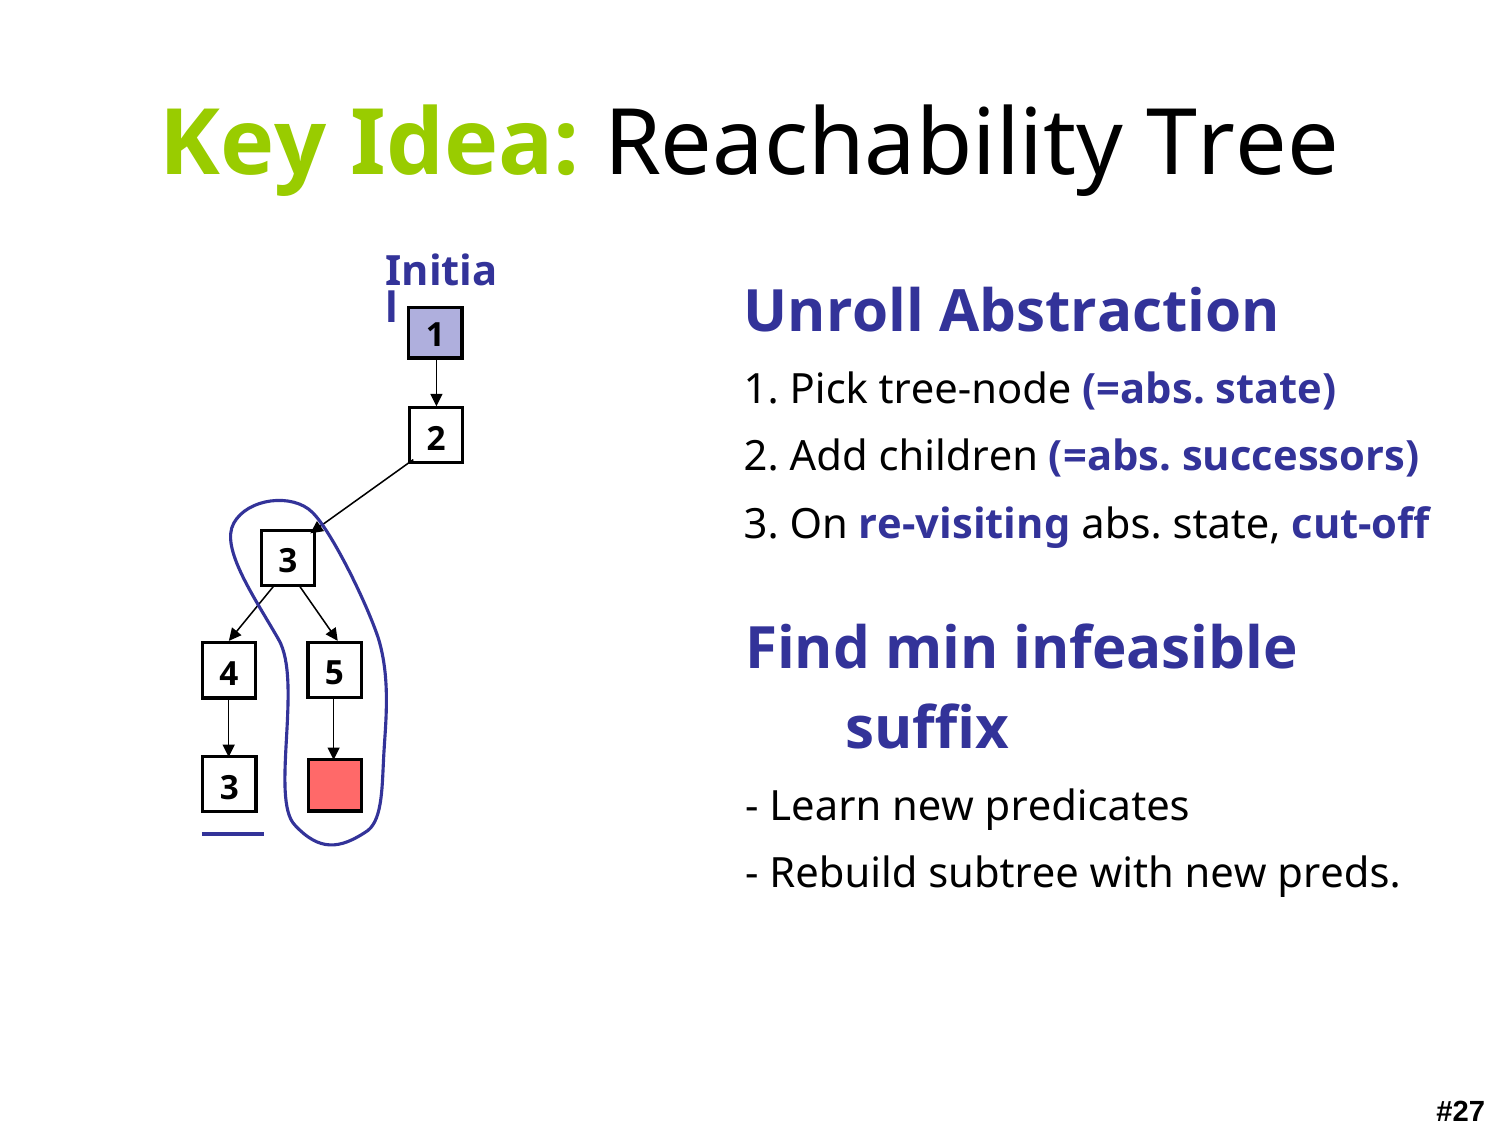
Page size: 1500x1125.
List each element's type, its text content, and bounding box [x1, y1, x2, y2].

text_box 5 [308, 642, 362, 698]
title Key Idea: Reachability Tree [24, 45, 1476, 233]
text_box 1 [408, 338, 462, 359]
text_box 3 [261, 530, 315, 586]
text_box 4 [202, 642, 256, 699]
text_box Unroll Abstraction 1. Pick tree-node (=abs. state) 2. Add children (=abs. successors) 3. On re-visiting abs. state, cut-off [728, 261, 1465, 580]
text_box [308, 759, 362, 811]
text_box Initial [370, 248, 513, 338]
text_box Find min infeasible suffix - Learn new predicates - Rebuild subtree with new preds. [730, 598, 1466, 918]
text_box 3 [202, 756, 257, 812]
text_box 2 [409, 407, 463, 463]
